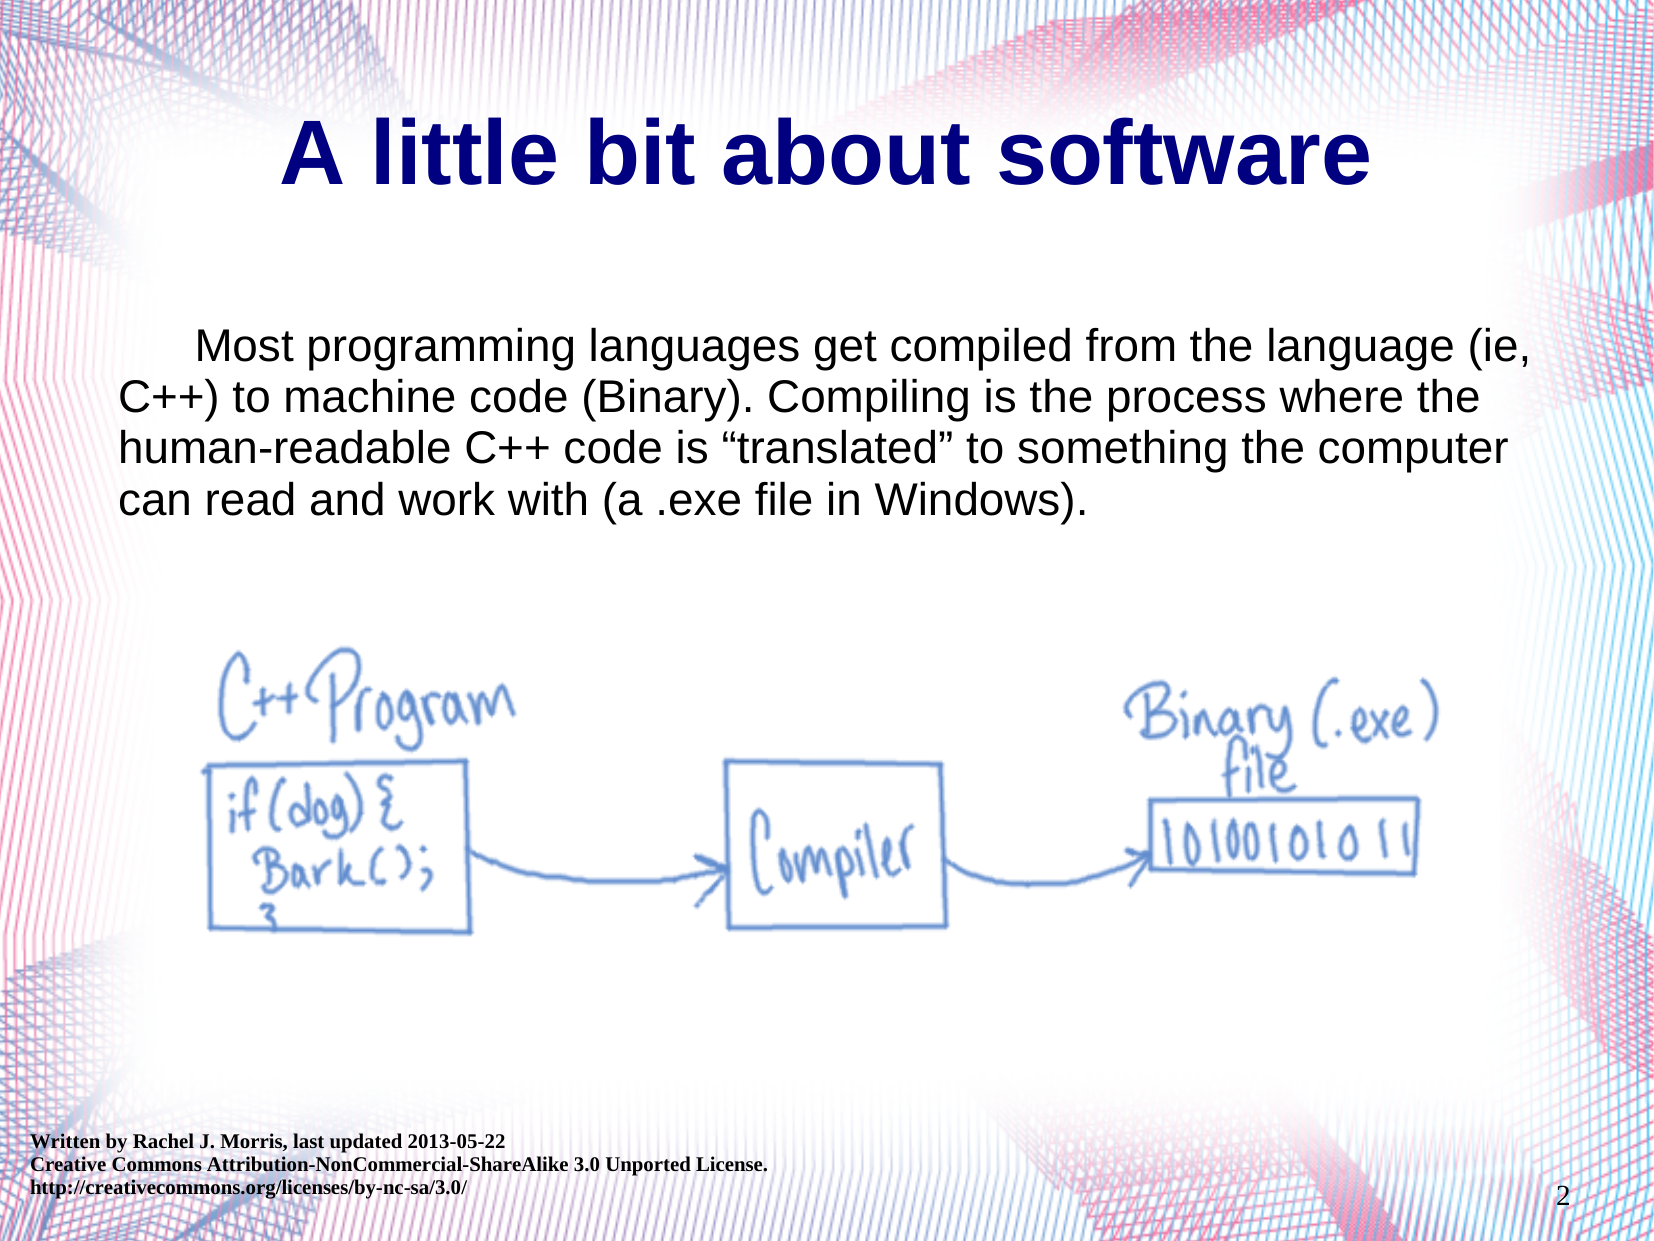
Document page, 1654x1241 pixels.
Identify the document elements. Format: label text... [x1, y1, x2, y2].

picture [0, 0, 1654, 1241]
list Most programming languages get compiled from the language (ie, C++) to machine code (Binary). Compiling is the process where the human-readable C++ code is “translated” to something the computer can read and work with (a .exe file in Windows). [118, 319, 1571, 556]
title A little bit about software [82, 49, 1571, 257]
